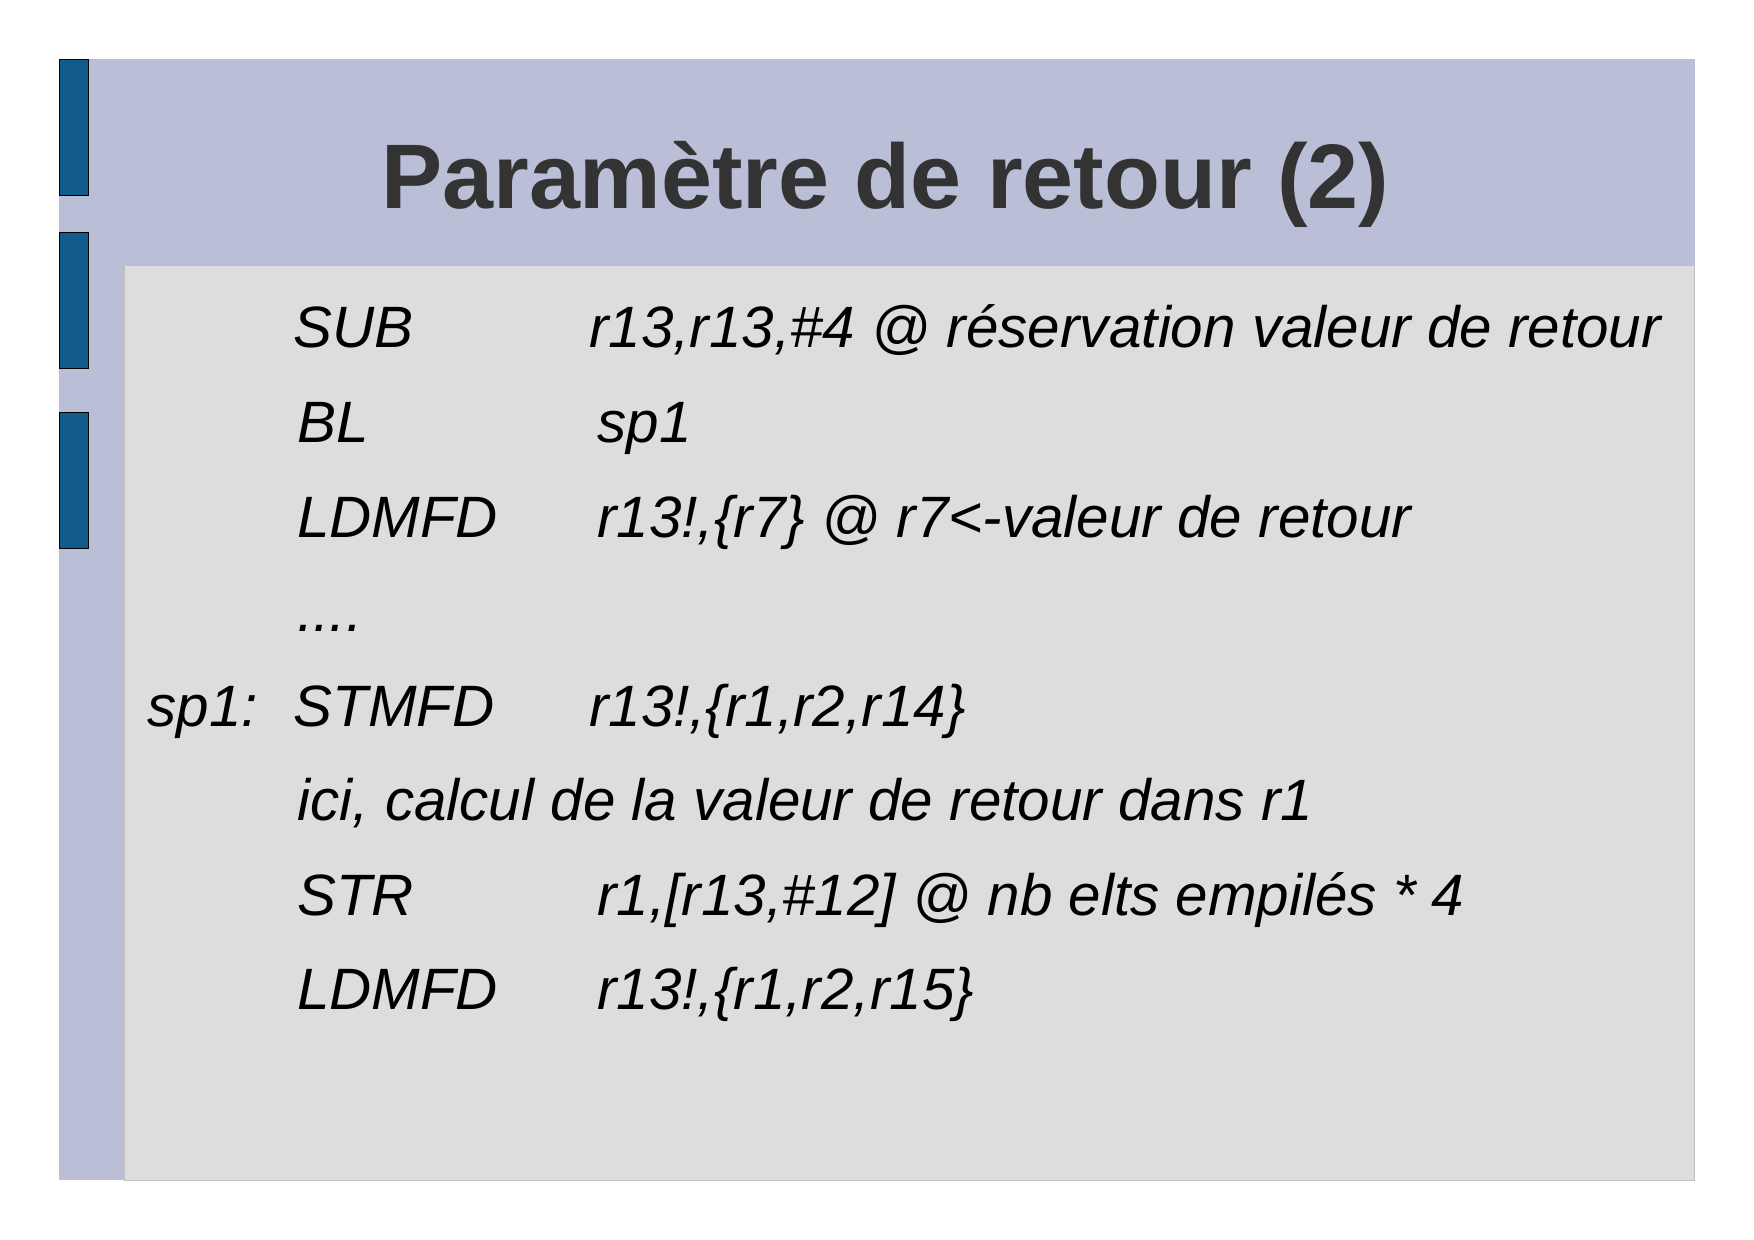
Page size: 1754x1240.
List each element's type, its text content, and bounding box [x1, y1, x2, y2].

title Paramètre de retour (2) [118, 88, 1654, 266]
list SUB r13,r13,#4 @ réservation valeur de retour BL sp1 LDMFD r13!,{r7} @ r7<-valeur de retour .... sp1: STMFD r13!,{r1,r2,r14} ici, calcul de la valeur de retour dans r1 STR r1,[r13,#12] @ nb elts empilés * 4 LDMFD r13!,{r1,r2,r15} [147, 295, 1695, 1064]
